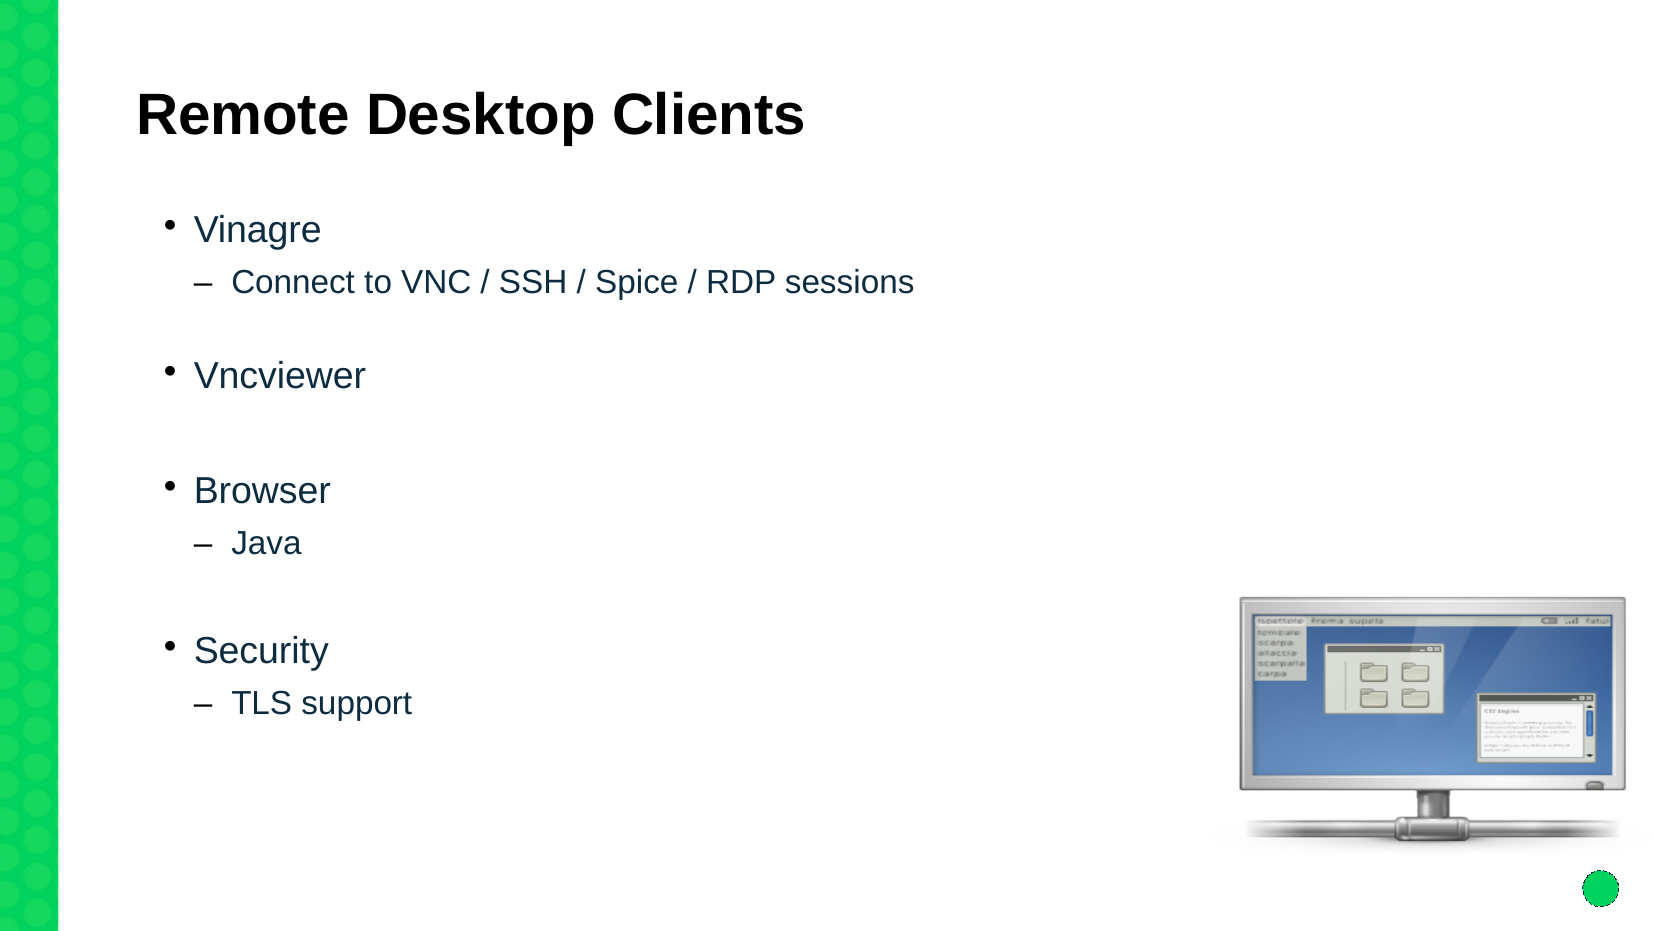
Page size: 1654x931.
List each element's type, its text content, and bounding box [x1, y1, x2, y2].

picture [0, 0, 76, 931]
title Remote Desktop Clients [121, 37, 1531, 193]
list Vinagre Connect to VNC / SSH / Spice / RDP sessions Vncviewer Browser Java Security TLS support [148, 197, 1512, 812]
picture [1212, 558, 1654, 889]
